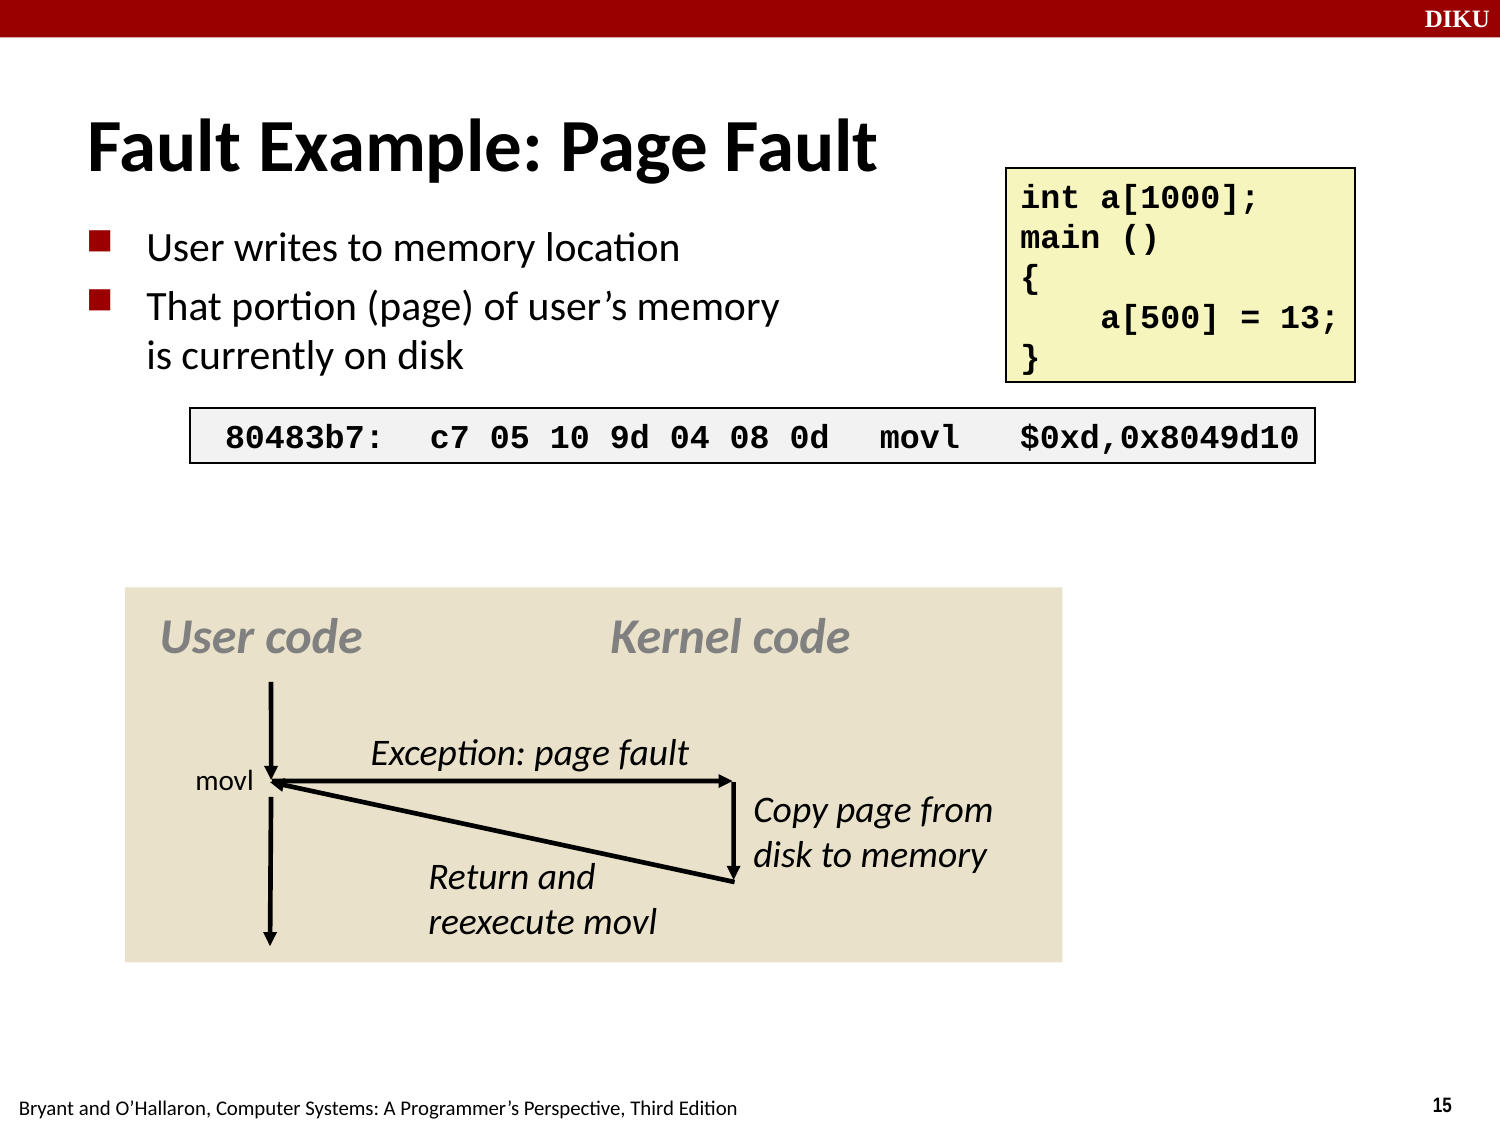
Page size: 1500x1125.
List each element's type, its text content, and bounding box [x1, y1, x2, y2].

text_box Exception: page fault [355, 721, 705, 781]
text_box [125, 587, 1063, 963]
text_box 80483b7: c7 05 10 9d 04 08 0d movl $0xd,0x8049d10 [190, 408, 1315, 463]
list User writes to memory location That portion (page) of user’s memory is currently on disk [75, 212, 1413, 388]
text_box [295, 783, 732, 878]
text_box Kernel code [595, 596, 866, 671]
text_box User code [144, 596, 378, 671]
text_box Copy page from disk to memory [738, 777, 1063, 883]
title Fault Example: Page Fault [72, 96, 1368, 188]
text_box Return and reexecute movl [413, 844, 712, 949]
text_box movl [180, 753, 269, 804]
text_box int a[1000]; main () { a[500] = 13; } [1005, 167, 1356, 383]
